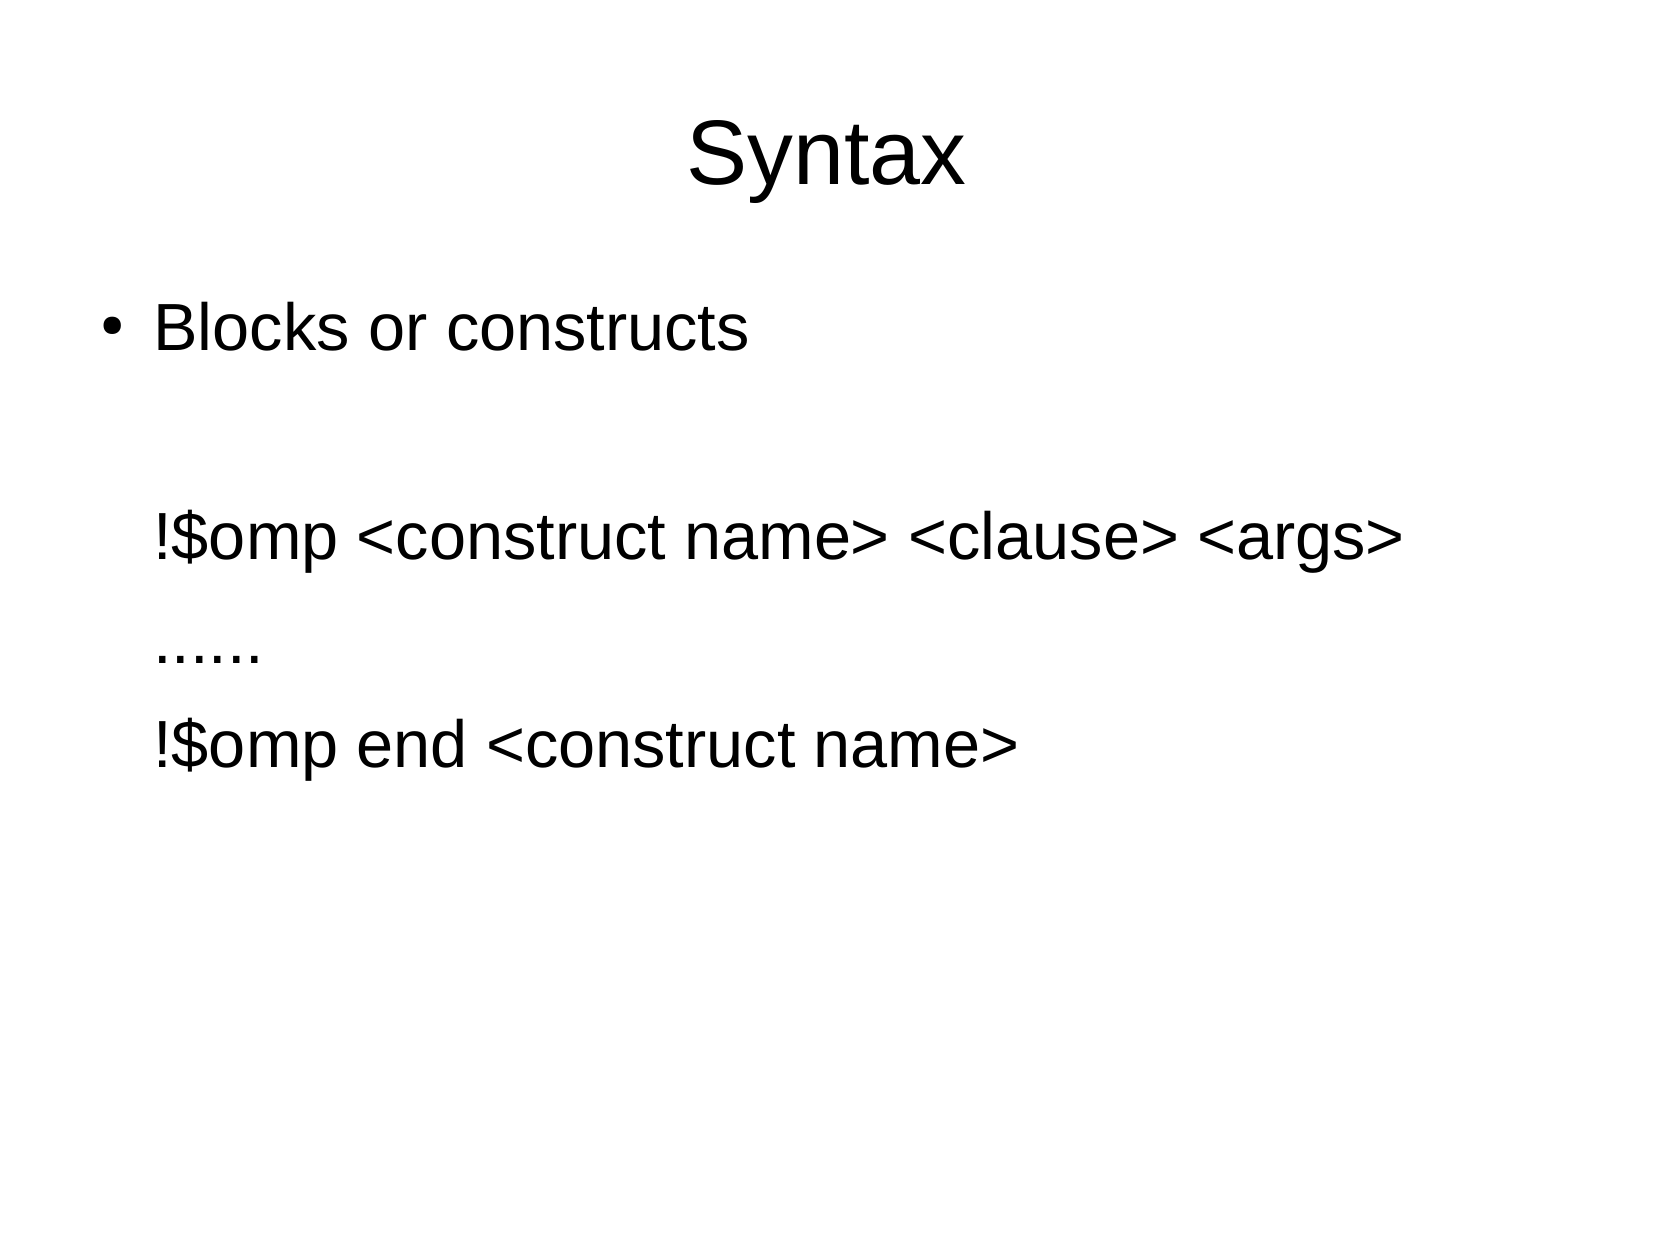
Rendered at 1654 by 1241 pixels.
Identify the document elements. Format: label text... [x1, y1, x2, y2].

list Blocks or constructs !$omp <construct name> <clause> <args> ...... !$omp end <construct name> [82, 290, 1571, 1010]
title Syntax [82, 49, 1571, 257]
